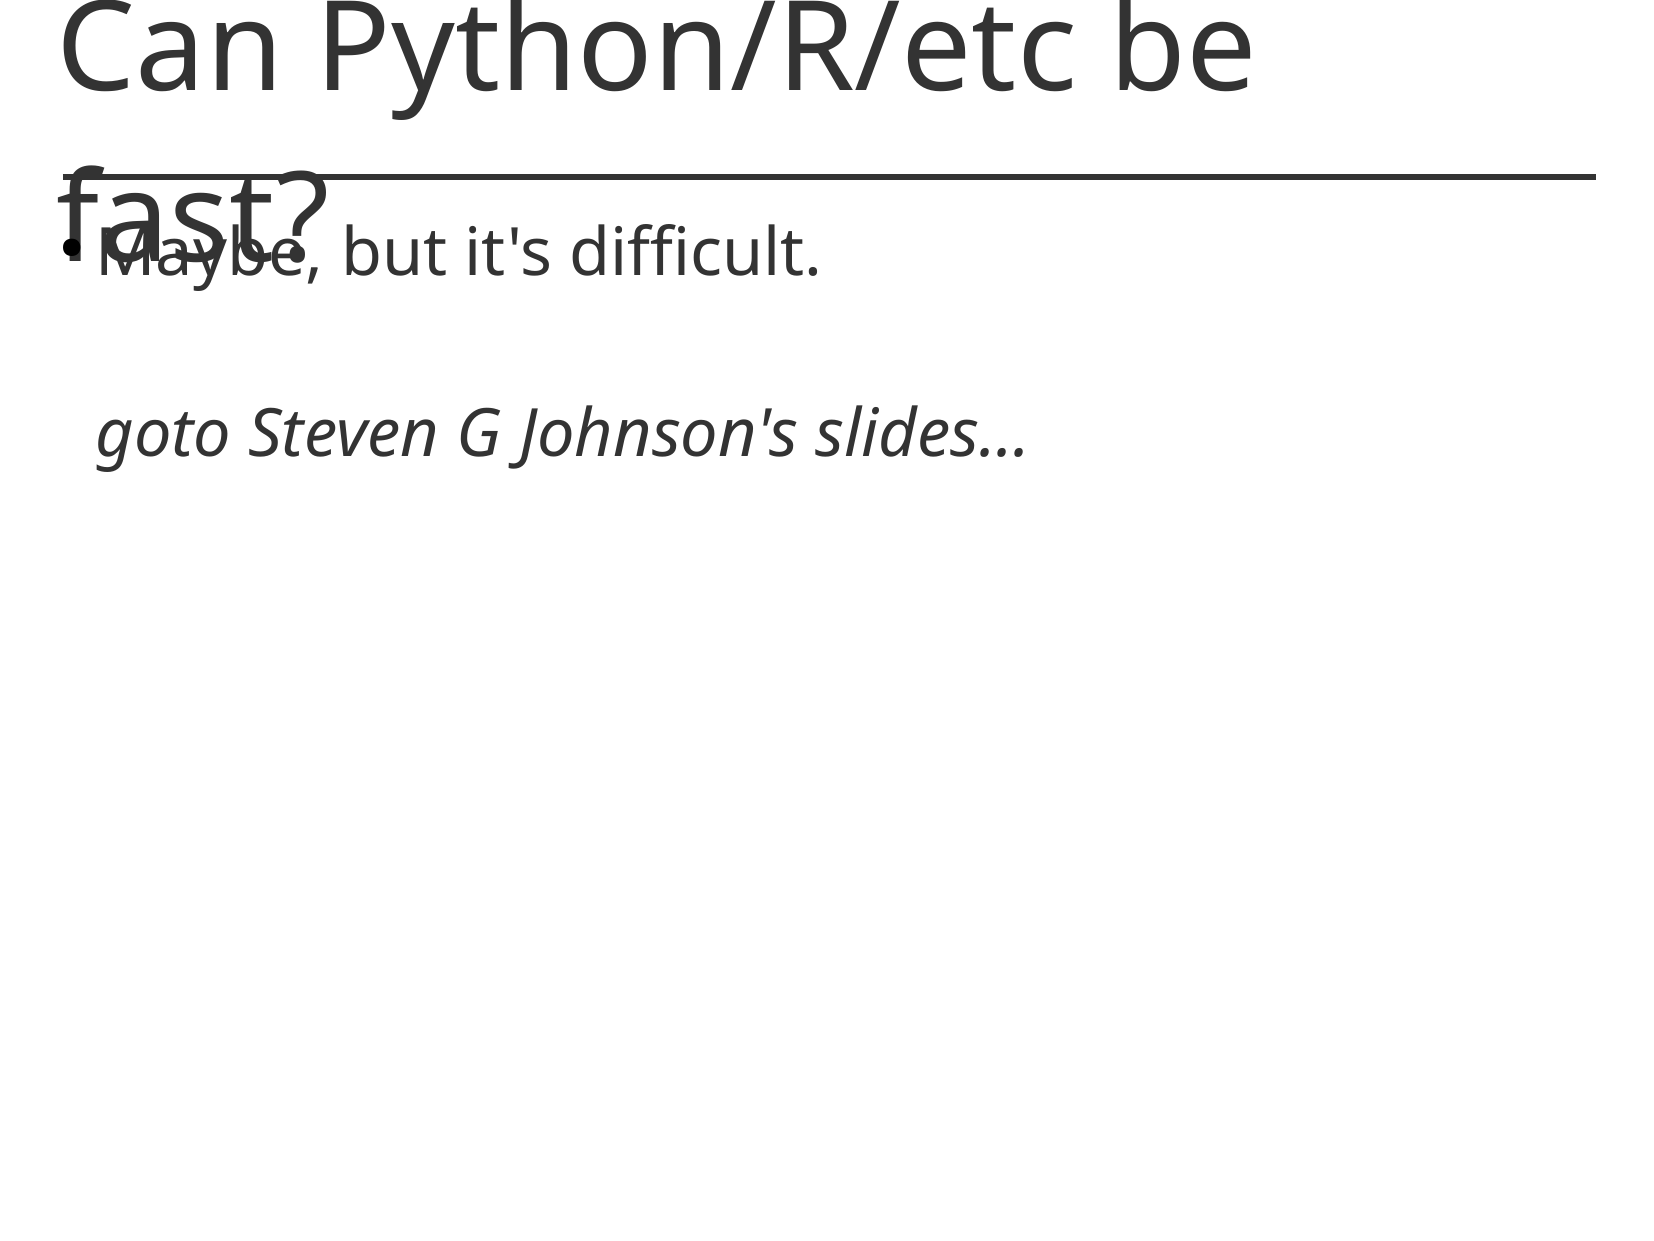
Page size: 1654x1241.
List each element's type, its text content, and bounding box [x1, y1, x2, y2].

title Can Python/R/etc be fast? [56, 24, 1546, 232]
subtitle Maybe, but it's difficult. goto Steven G Johnson's slides... [59, 203, 1549, 1201]
